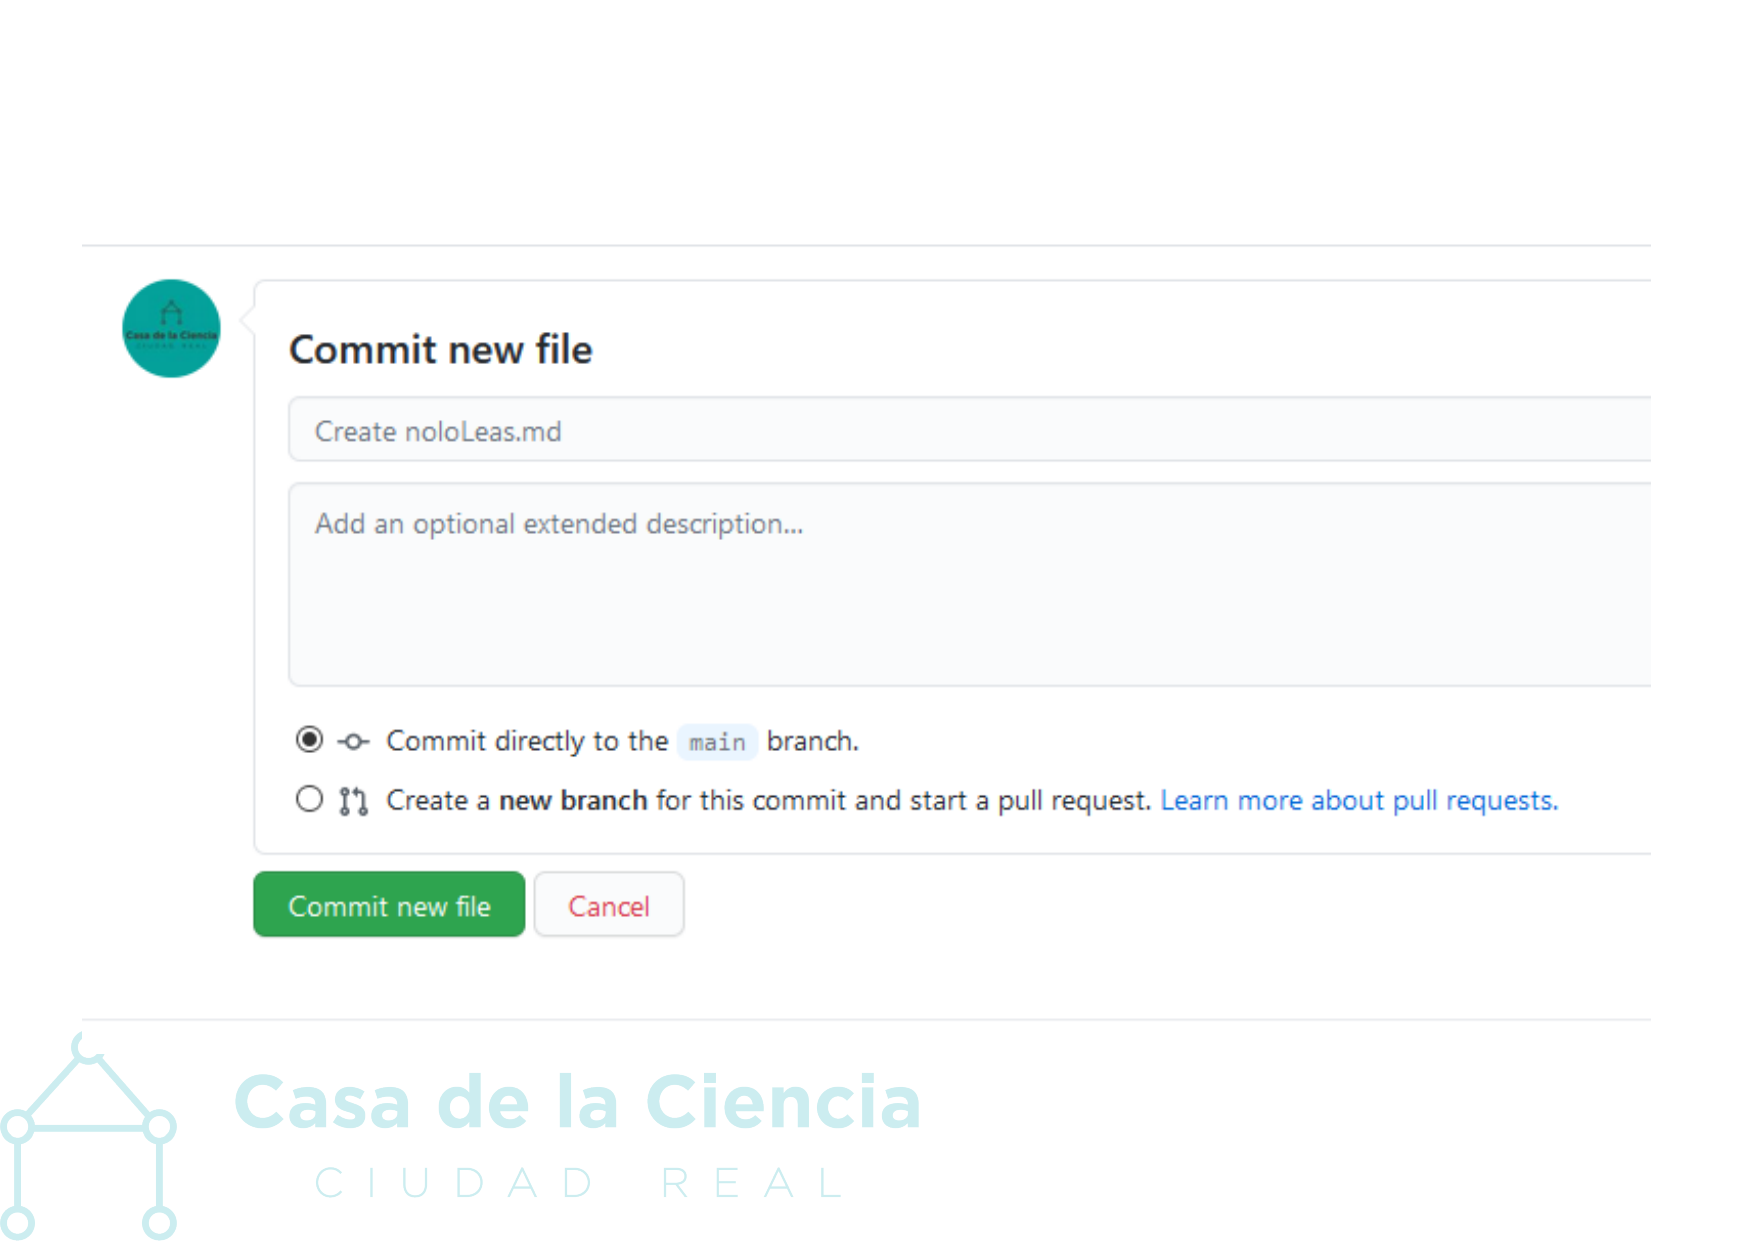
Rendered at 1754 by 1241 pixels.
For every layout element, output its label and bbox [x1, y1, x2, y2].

picture [82, 200, 1651, 1054]
